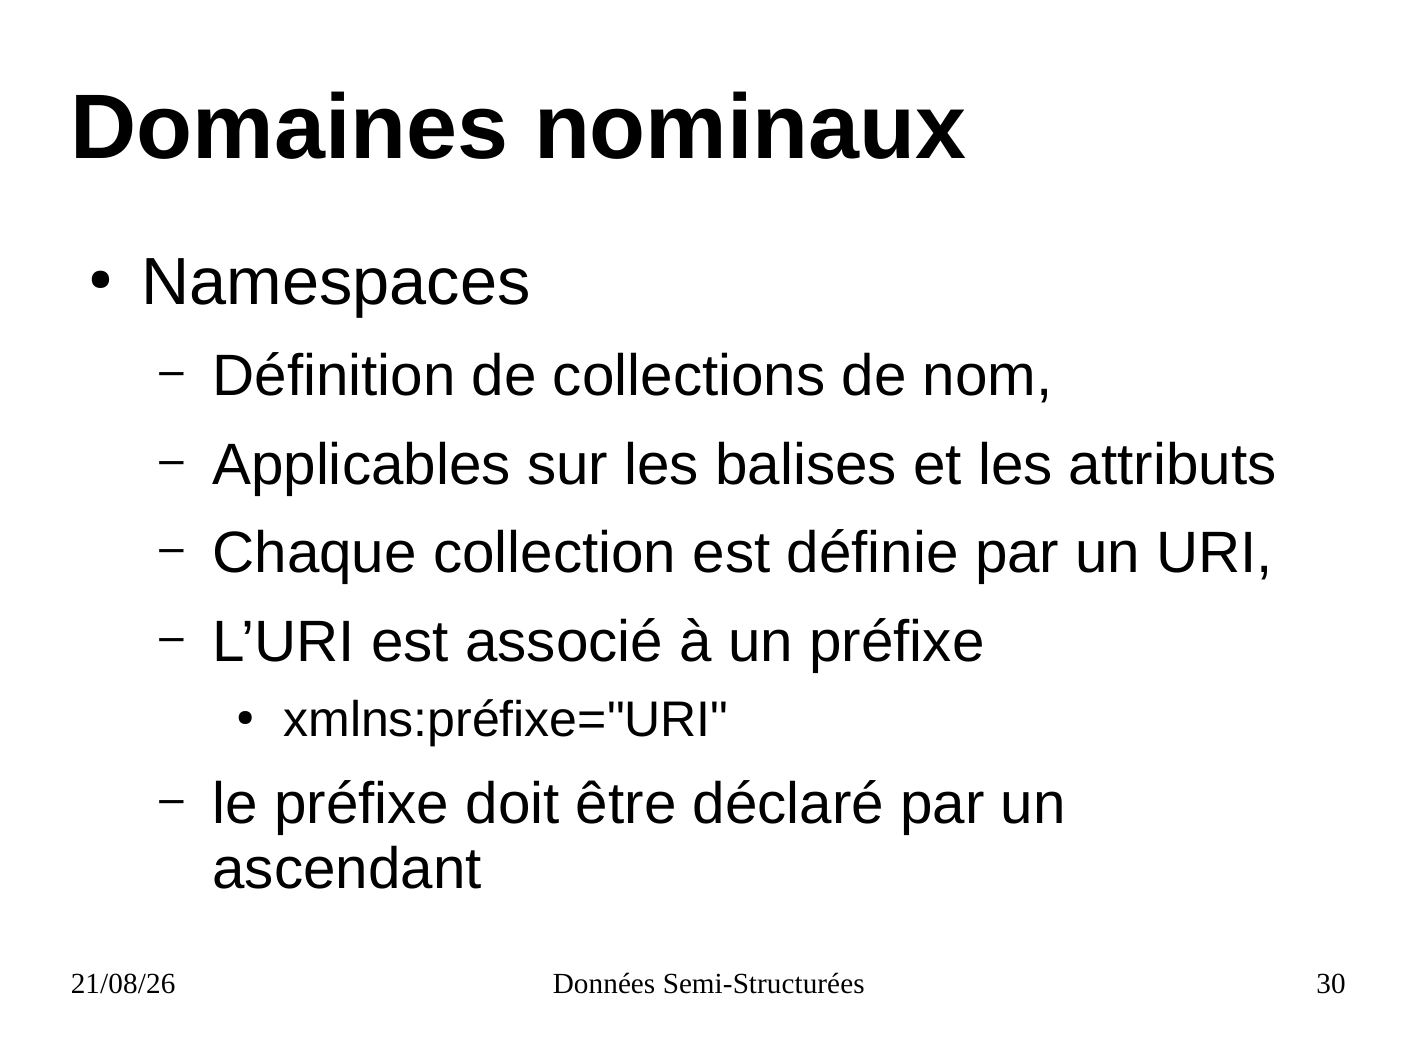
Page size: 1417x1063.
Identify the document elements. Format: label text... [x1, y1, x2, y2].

list Namespaces Définition de collections de nom, Applicables sur les balises et les attributs Chaque collection est définie par un URI, L’URI est associé à un préfixe xmlns:préfixe="URI" le préfixe doit être déclaré par un ascendant [70, 244, 1346, 925]
title Domaines nominaux [70, 42, 1346, 212]
